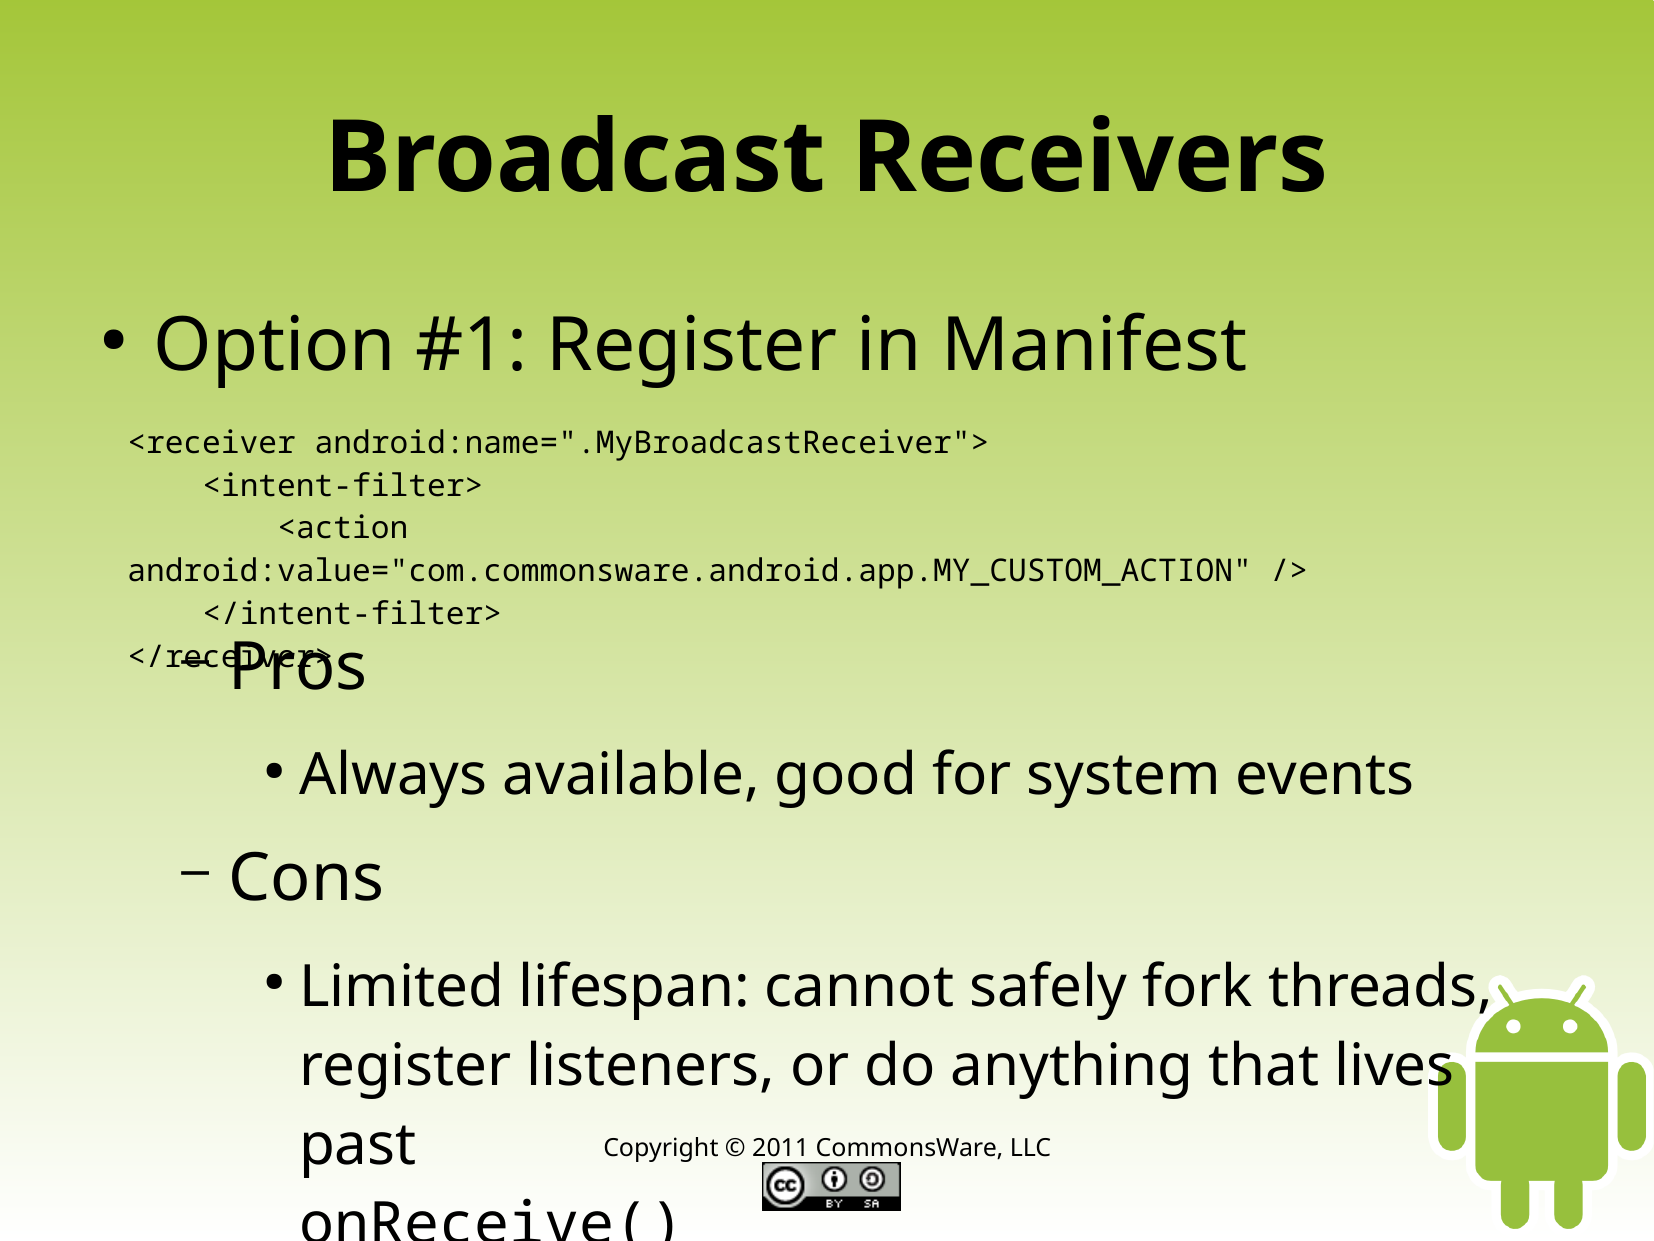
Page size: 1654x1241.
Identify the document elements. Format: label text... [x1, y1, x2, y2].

title Broadcast Receivers [82, 49, 1571, 257]
picture [1428, 975, 1654, 1238]
text_box <receiver android:name=".MyBroadcastReceiver"> <intent-filter> <action android:value="com.commonsware.android.app.MY_CUSTOM_ACTION" /> </intent-filter> </receiver> [112, 412, 1538, 610]
list Option #1: Register in Manifest [82, 290, 1571, 383]
picture [762, 1162, 901, 1211]
list Pros Always available, good for system events Cons Limited lifespan: cannot safely fork threads, register listeners, or do anything that lives past onReceive() [86, 618, 1576, 1128]
